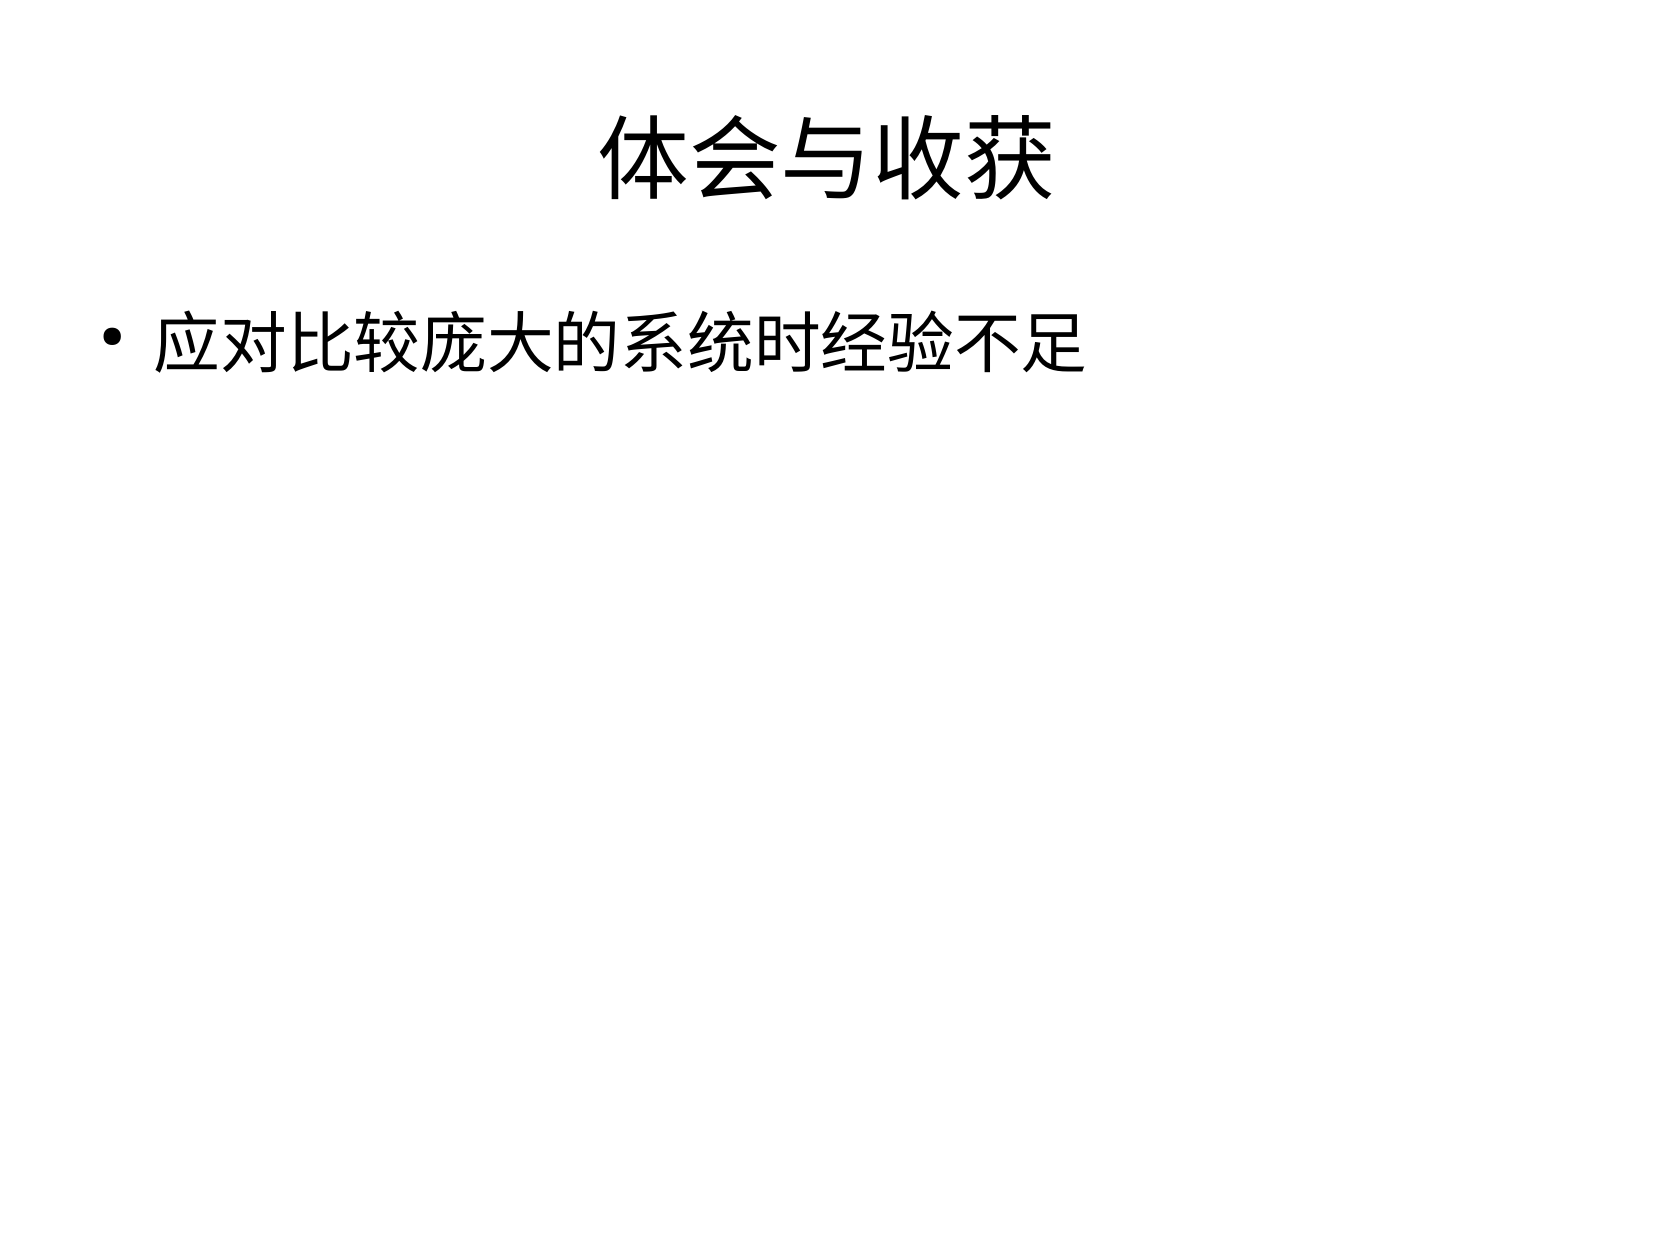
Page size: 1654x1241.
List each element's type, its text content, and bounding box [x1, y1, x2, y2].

title 体会与收获 [82, 49, 1571, 257]
list 应对比较庞大的系统时经验不足 [82, 290, 1571, 1010]
